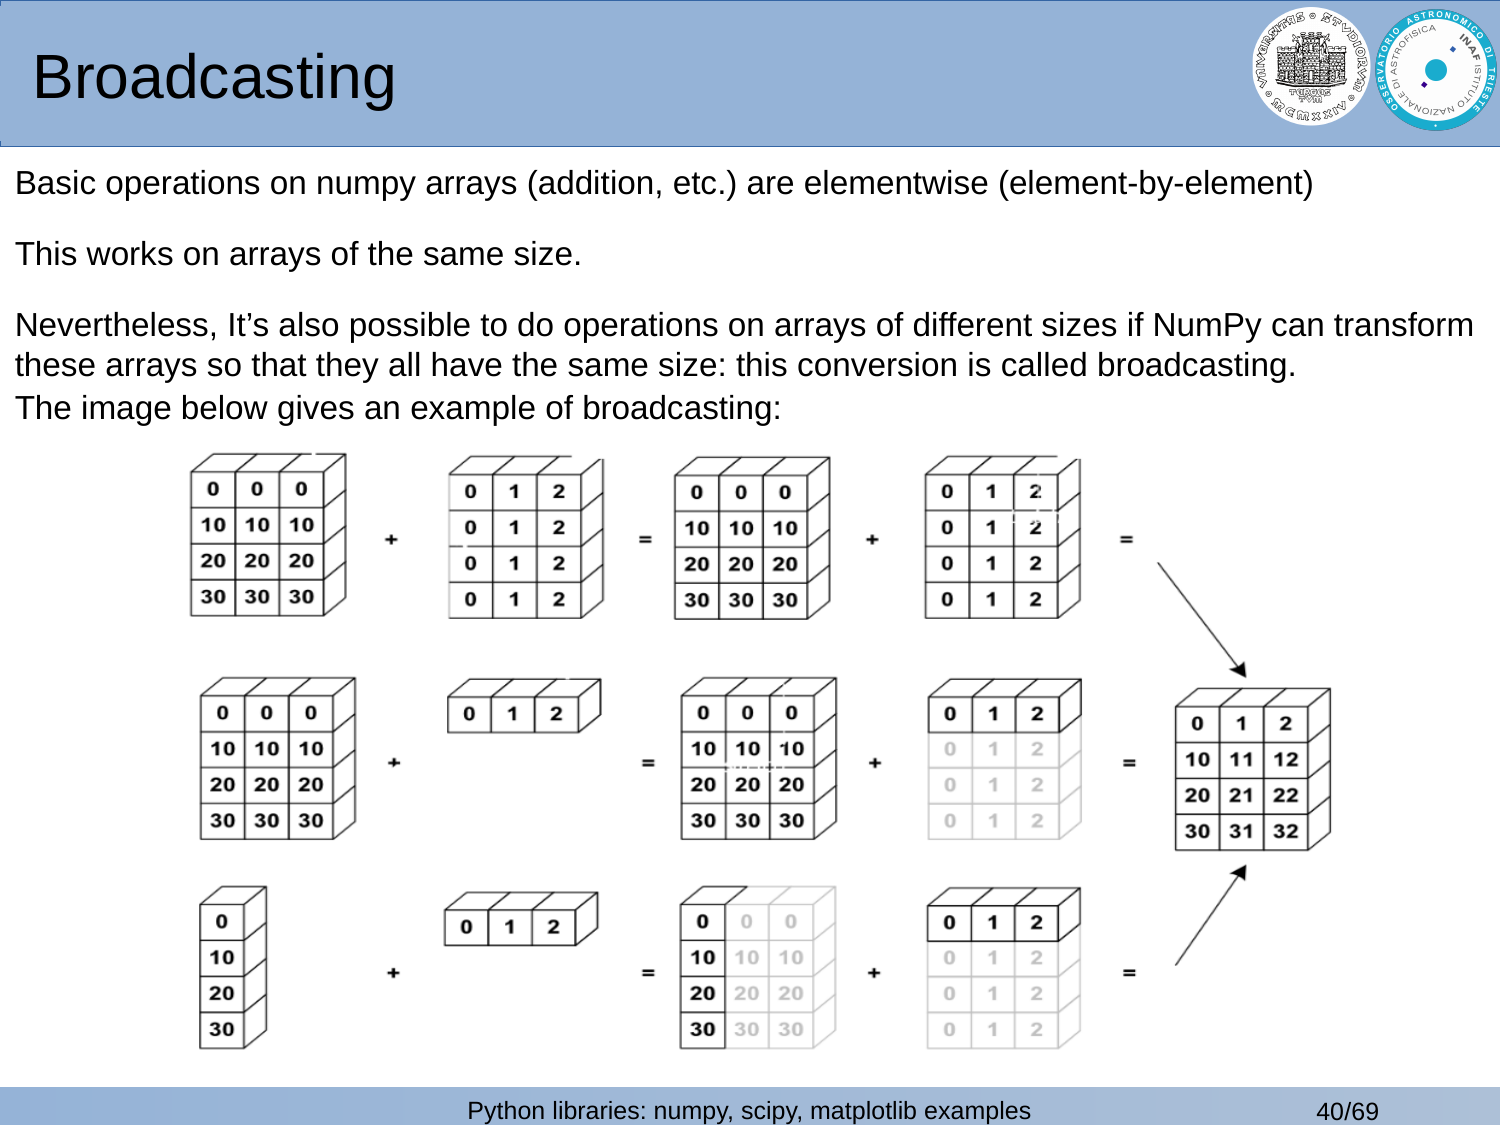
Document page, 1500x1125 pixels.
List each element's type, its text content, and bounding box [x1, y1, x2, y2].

text_box Broadcasting [0, 5, 1253, 141]
picture [174, 431, 1342, 1063]
picture [1253, 0, 1500, 153]
list Basic operations on numpy arrays (addition, etc.) are elementwise (element-by-element) This works on arrays of the same size. Nevertheless, It’s also possible to do operations on arrays of different sizes if NumPy can transform these arrays so that they all have the same size: this conversion is called broadcasting. The image below gives an example of broadcasting: [0, 153, 1500, 1084]
